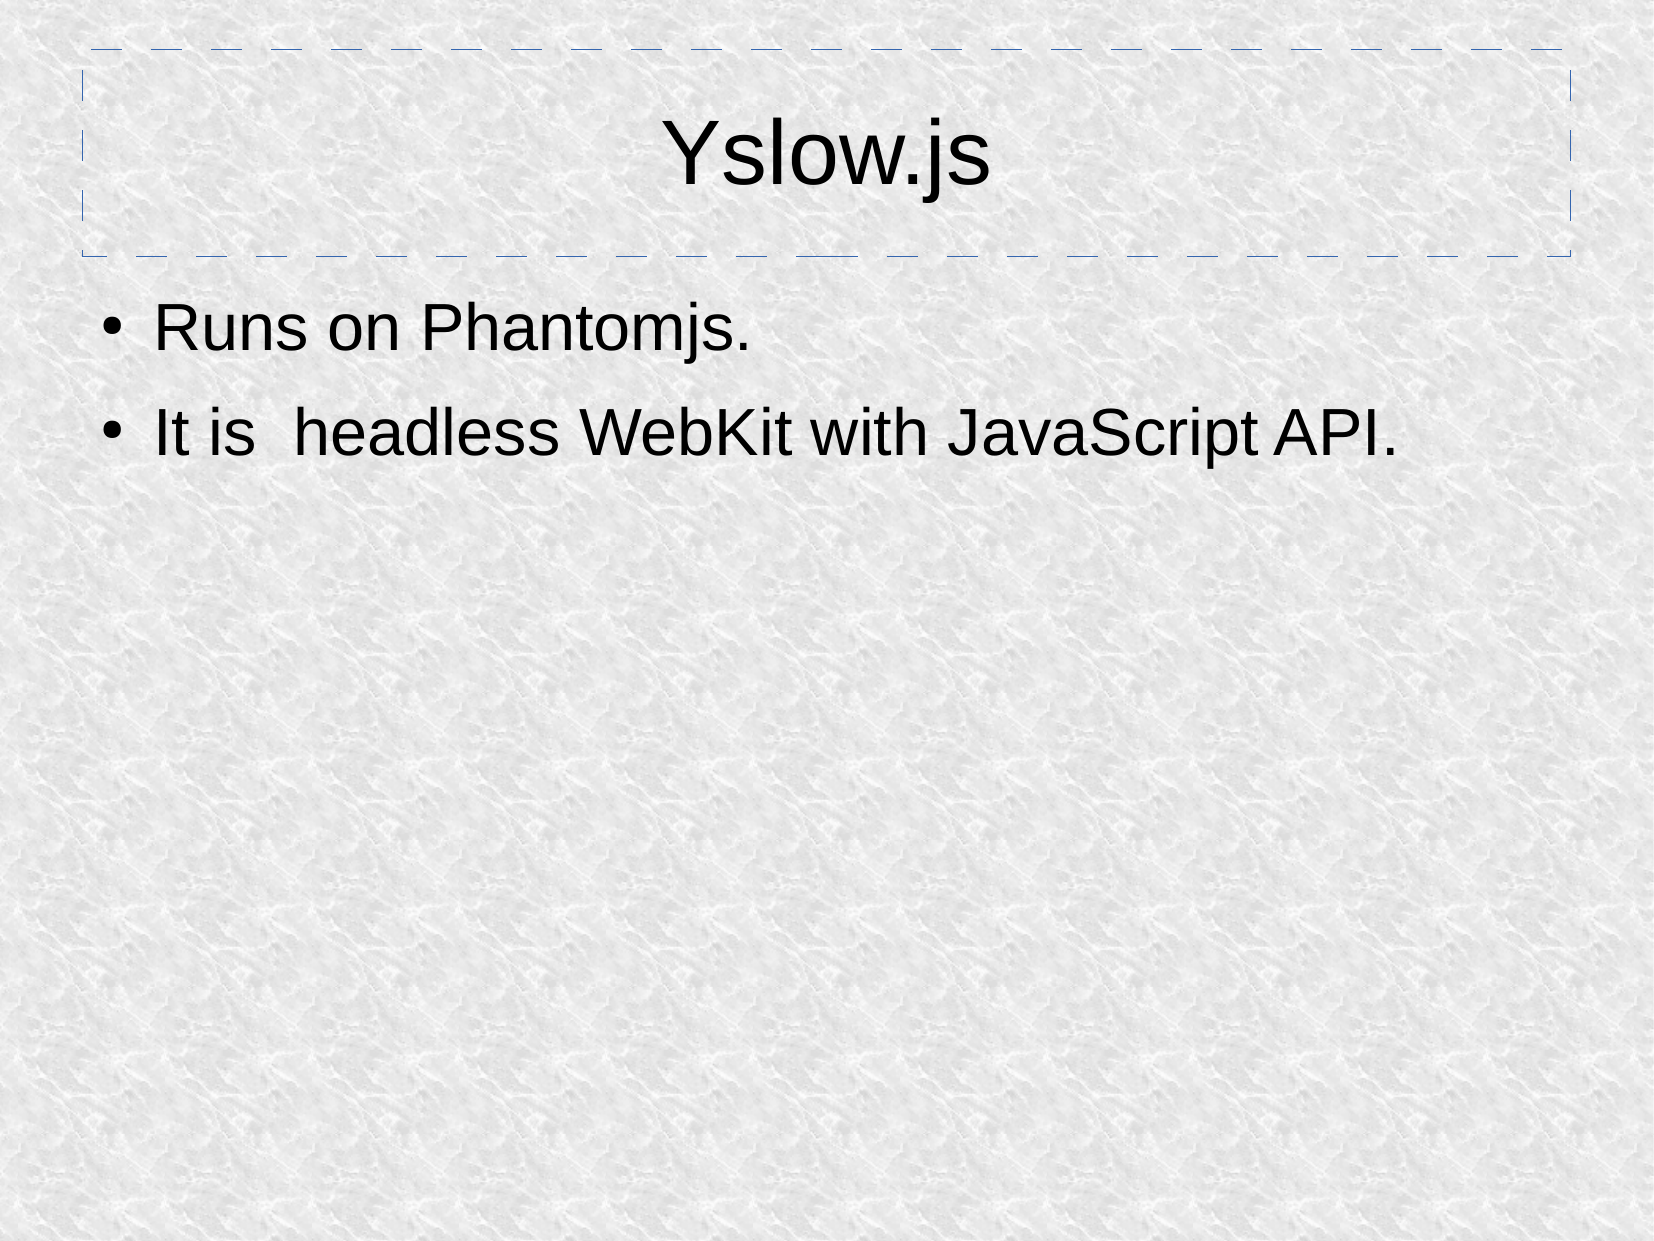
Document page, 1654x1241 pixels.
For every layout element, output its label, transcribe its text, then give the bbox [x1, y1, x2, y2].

list Runs on Phantomjs. It is headless WebKit with JavaScript API. [82, 290, 1571, 1010]
title Yslow.js [82, 49, 1571, 257]
picture [0, 0, 1654, 1241]
